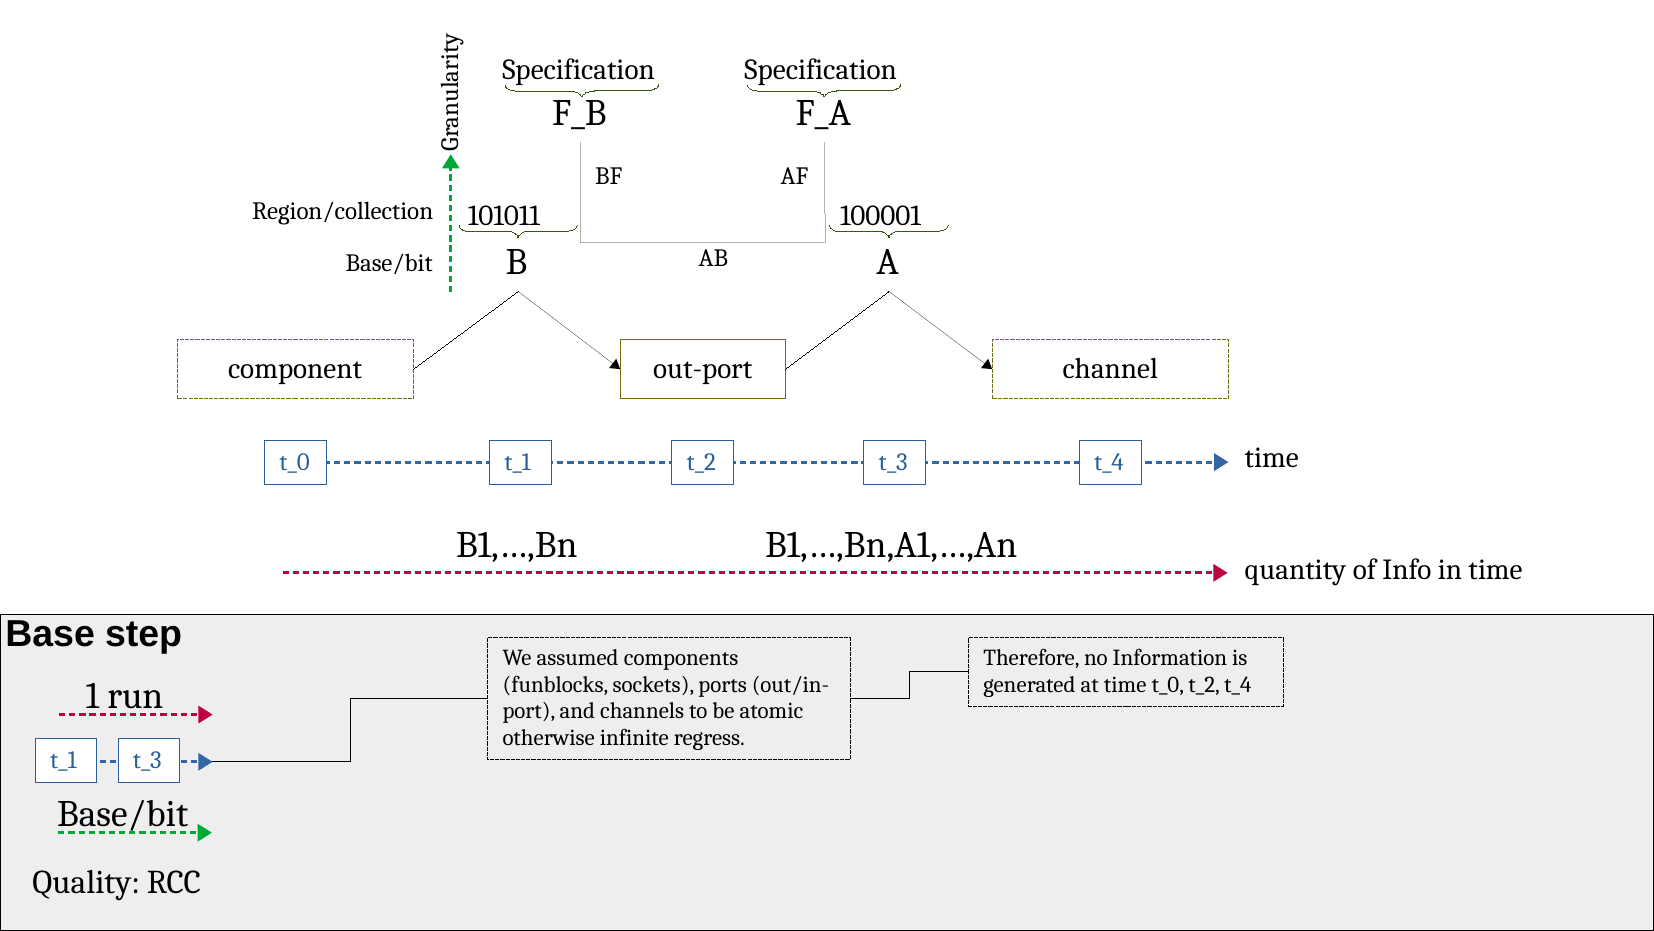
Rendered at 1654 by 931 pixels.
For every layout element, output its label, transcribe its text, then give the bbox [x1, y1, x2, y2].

text_box t_1 [35, 738, 97, 783]
text_box A [861, 242, 917, 293]
text_box Base/bit [42, 785, 210, 845]
text_box 100001 [825, 192, 953, 242]
text_box Therefore, no Information is generated at time t_0, t_2, t_4 [968, 637, 1284, 707]
text_box time [1229, 433, 1512, 491]
text_box We assumed components (funblocks, sockets), ports (out/in-port), and channels to be atomic otherwise infinite regress. [487, 637, 851, 760]
text_box Base/bit [330, 241, 453, 286]
text_box BF [580, 154, 639, 199]
text_box [0, 614, 1654, 931]
text_box 1 run [70, 667, 187, 727]
text_box t_2 [671, 440, 734, 485]
text_box channel [992, 339, 1229, 399]
text_box B [490, 242, 546, 293]
text_box Specification [487, 45, 680, 95]
text_box Region/collection [237, 189, 457, 234]
text_box t_4 [1079, 440, 1142, 485]
text_box t_3 [863, 440, 926, 485]
text_box Specification [729, 45, 922, 95]
text_box t_1 [489, 440, 552, 485]
text_box t_0 [264, 440, 327, 485]
text_box B1,…,Bn,A1,…,An [750, 516, 1052, 575]
text_box F_A [780, 95, 868, 143]
text_box t_3 [118, 738, 180, 783]
text_box F_B [537, 95, 625, 143]
text_box B1,…,Bn [441, 516, 603, 579]
text_box component [177, 339, 414, 399]
text_box Granularity [428, 12, 473, 167]
text_box Base step [0, 604, 198, 662]
text_box AB [683, 236, 745, 281]
text_box AF [765, 154, 825, 199]
text_box Quality: RCC [17, 855, 249, 910]
text_box out-port [620, 339, 786, 399]
text_box quantity of Info in time [1229, 545, 1547, 603]
text_box 101011 [453, 192, 580, 242]
